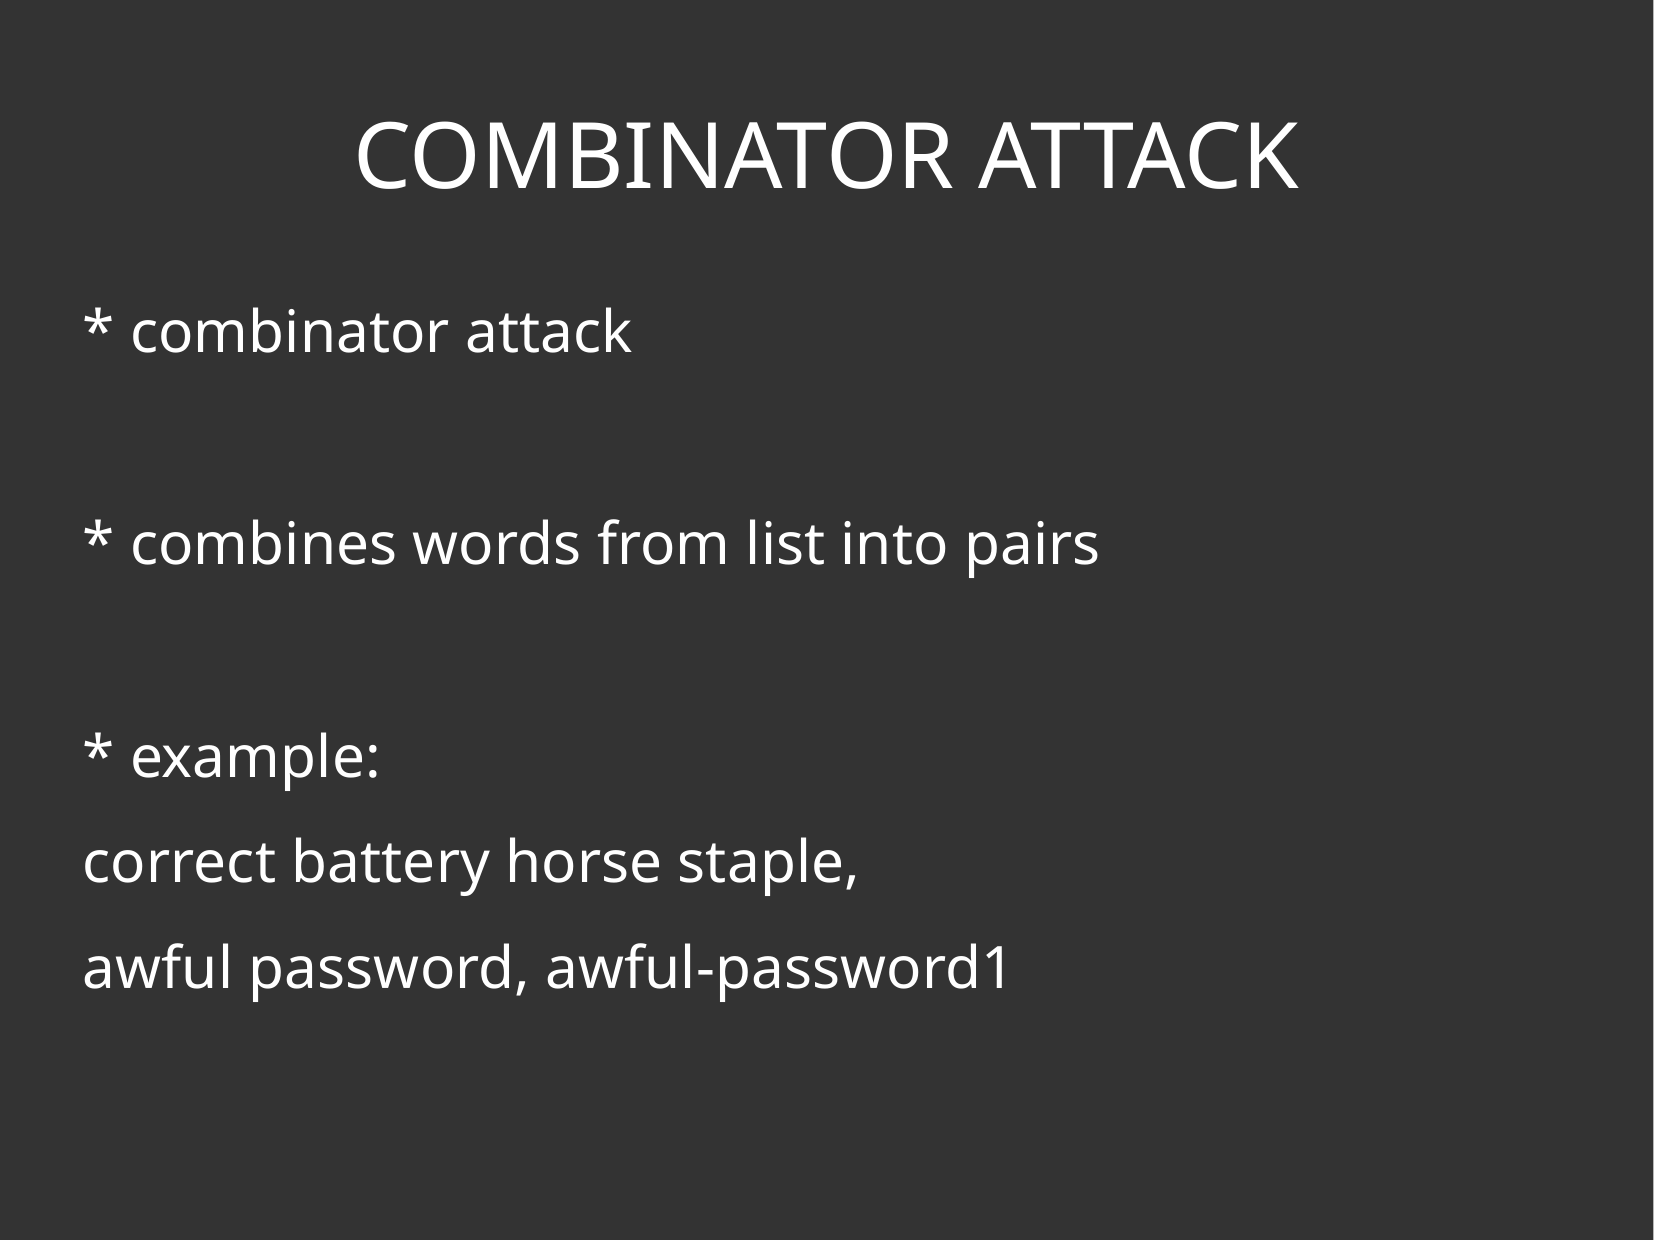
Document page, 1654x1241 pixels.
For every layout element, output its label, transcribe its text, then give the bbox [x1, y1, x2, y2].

list * combinator attack * combines words from list into pairs * example: correct battery horse staple, awful password, awful-password1 [82, 290, 1571, 1010]
title COMBINATOR ATTACK [82, 49, 1571, 257]
